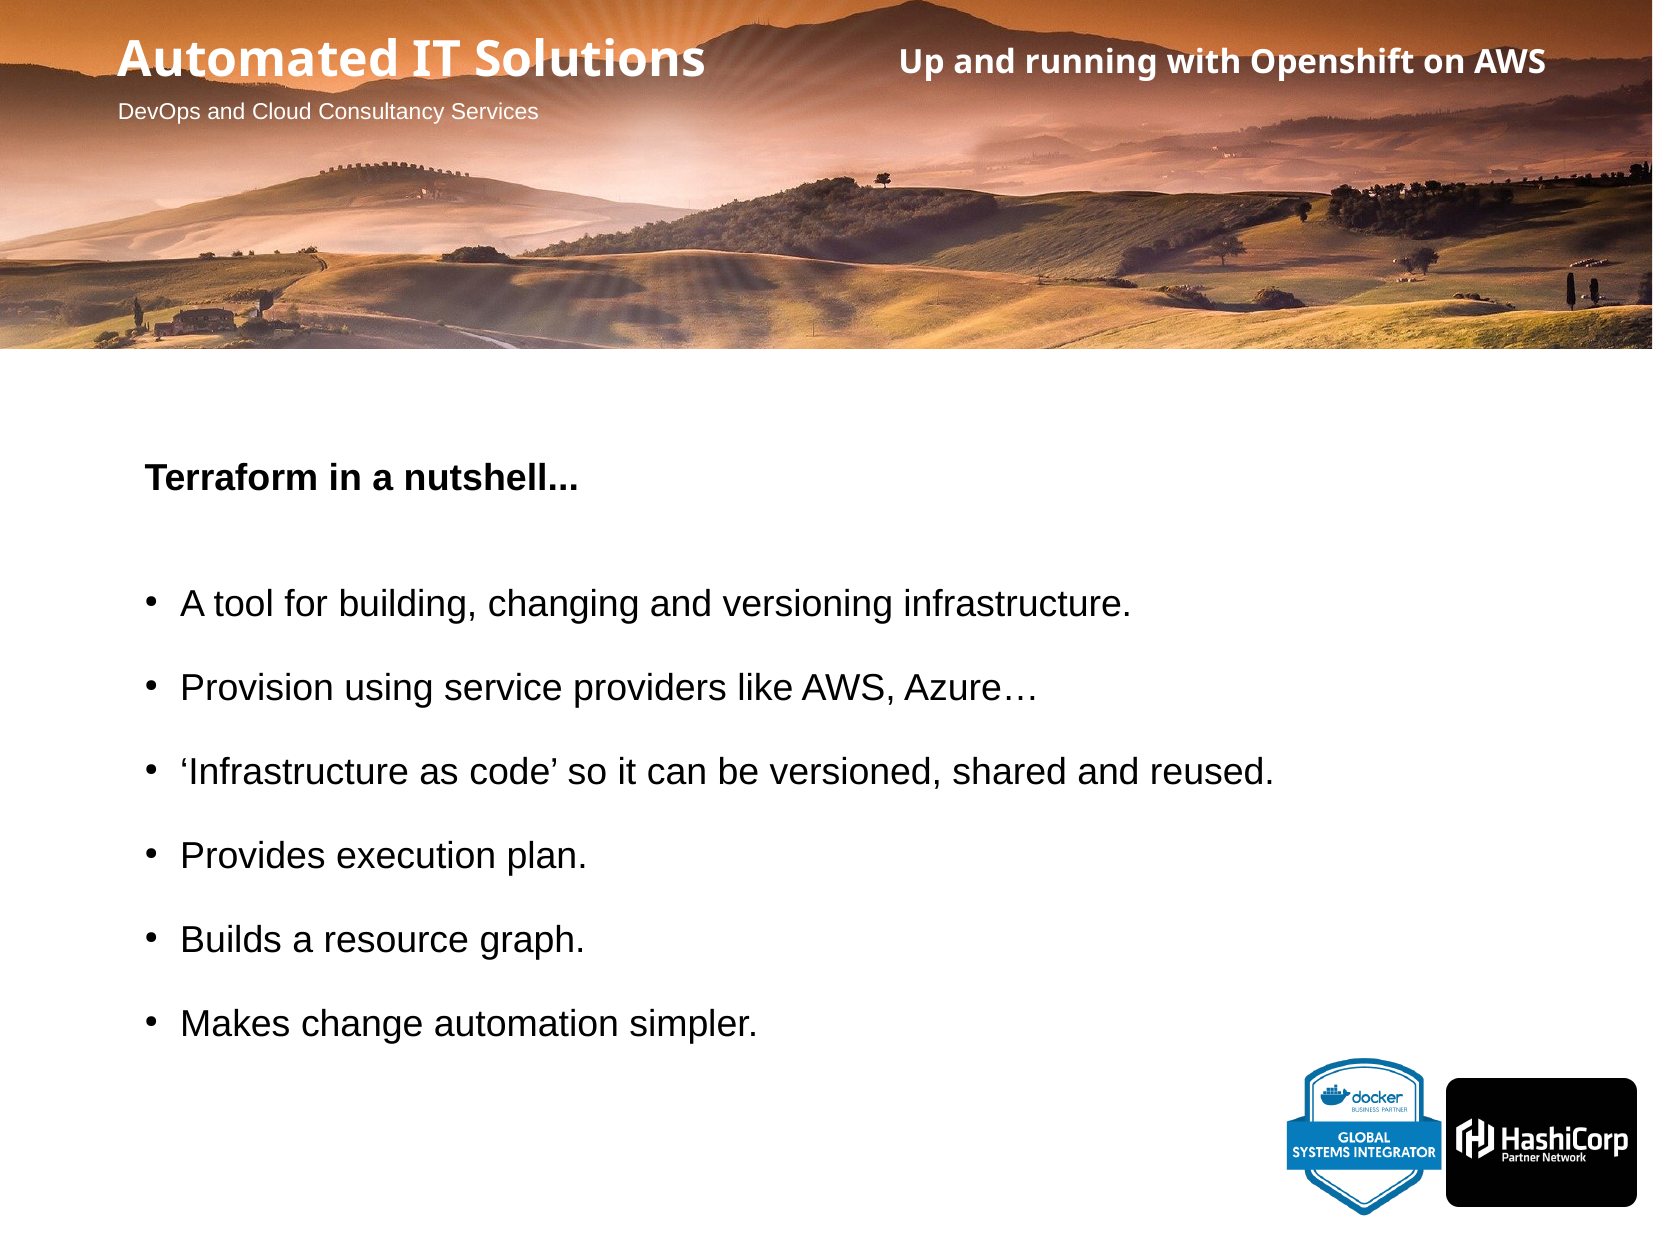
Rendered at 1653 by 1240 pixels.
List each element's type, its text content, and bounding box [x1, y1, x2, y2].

picture [0, 0, 1653, 349]
text_box Terraform in a nutshell... A tool for building, changing and versioning infrastructure. Provision using service providers like AWS, Azure… ‘Infrastructure as code’ so it can be versioned, shared and reused. Provides execution plan. Builds a resource graph. Makes change automation simpler. [129, 448, 1517, 1240]
text_box Up and running with Openshift on AWS [874, 39, 1571, 80]
text_box [118, 413, 1607, 570]
picture [1517, 1078, 1637, 1207]
